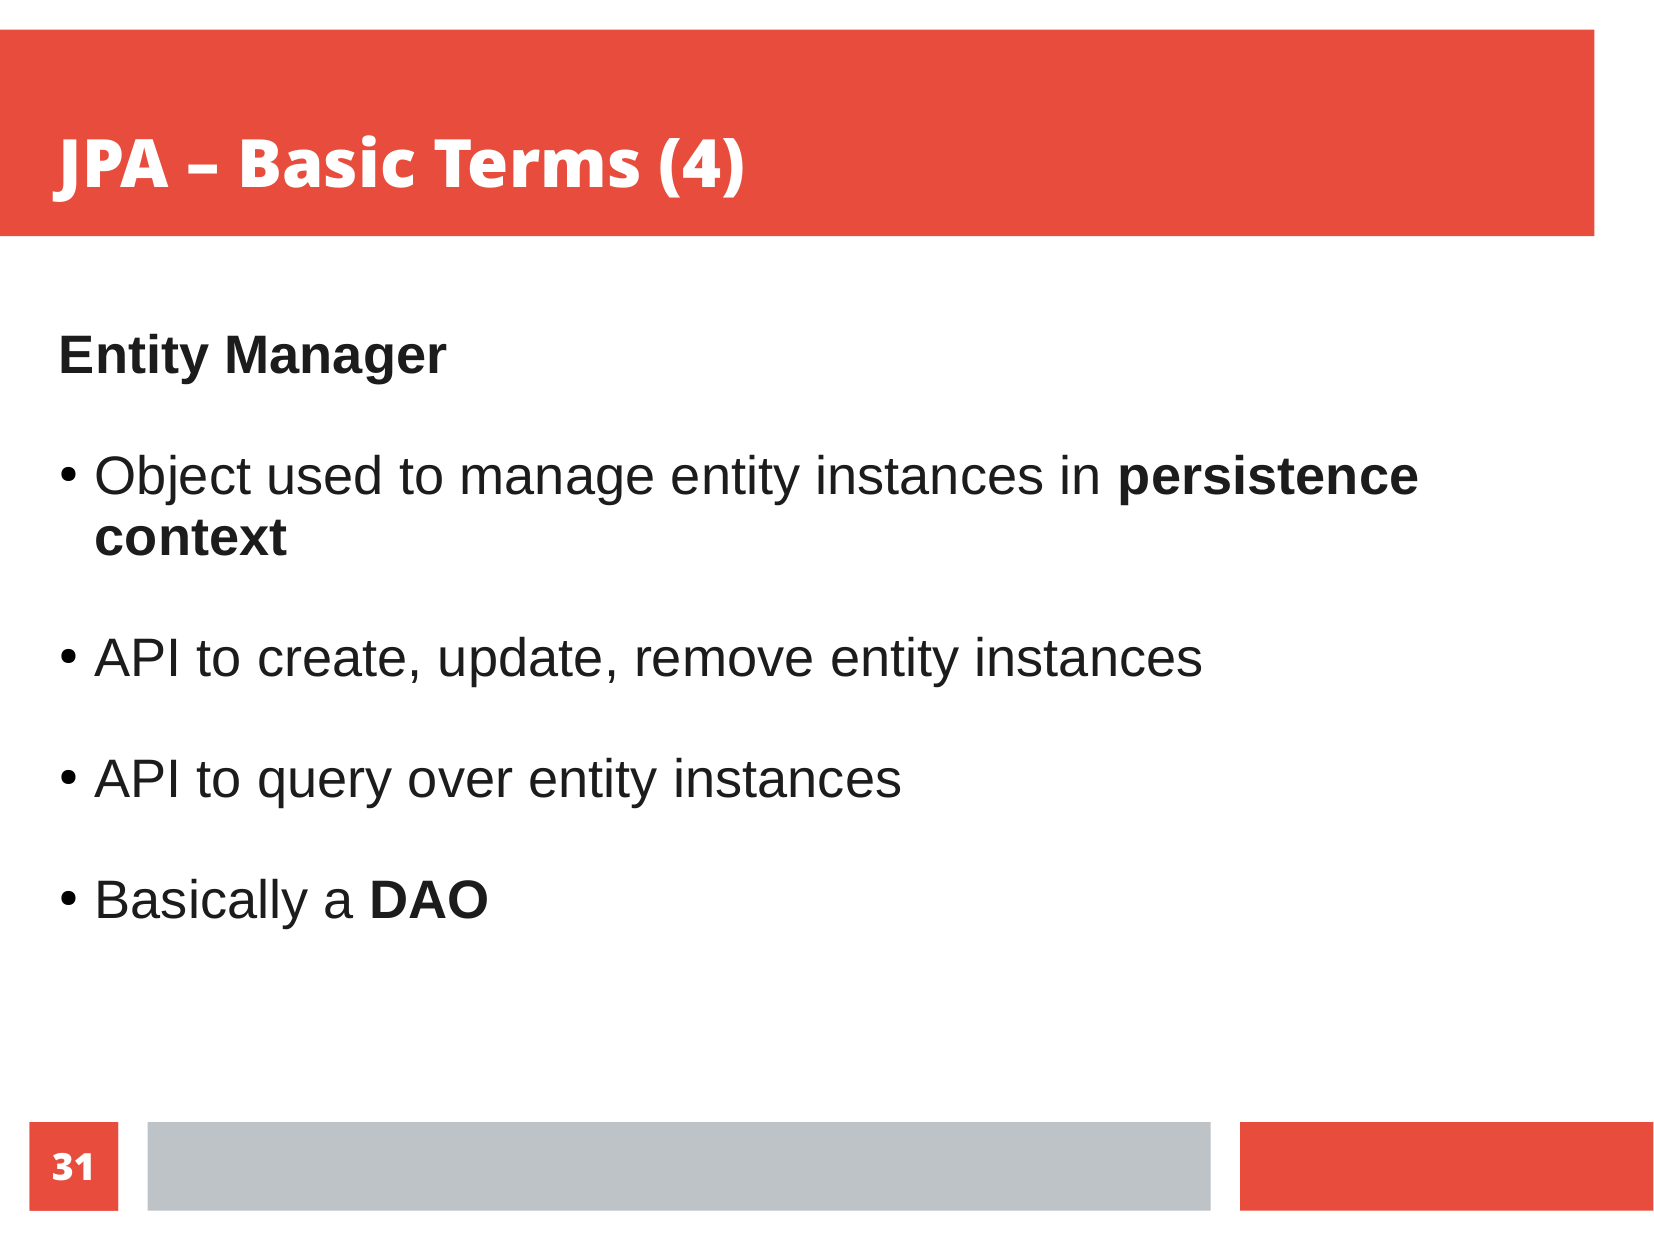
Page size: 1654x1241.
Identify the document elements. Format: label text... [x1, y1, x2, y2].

title JPA – Basic Terms (4) [59, 59, 1595, 207]
subtitle Entity Manager Object used to manage entity instances in persistence context API to create, update, remove entity instances API to query over entity instances Basically a DAO [59, 324, 1565, 1093]
